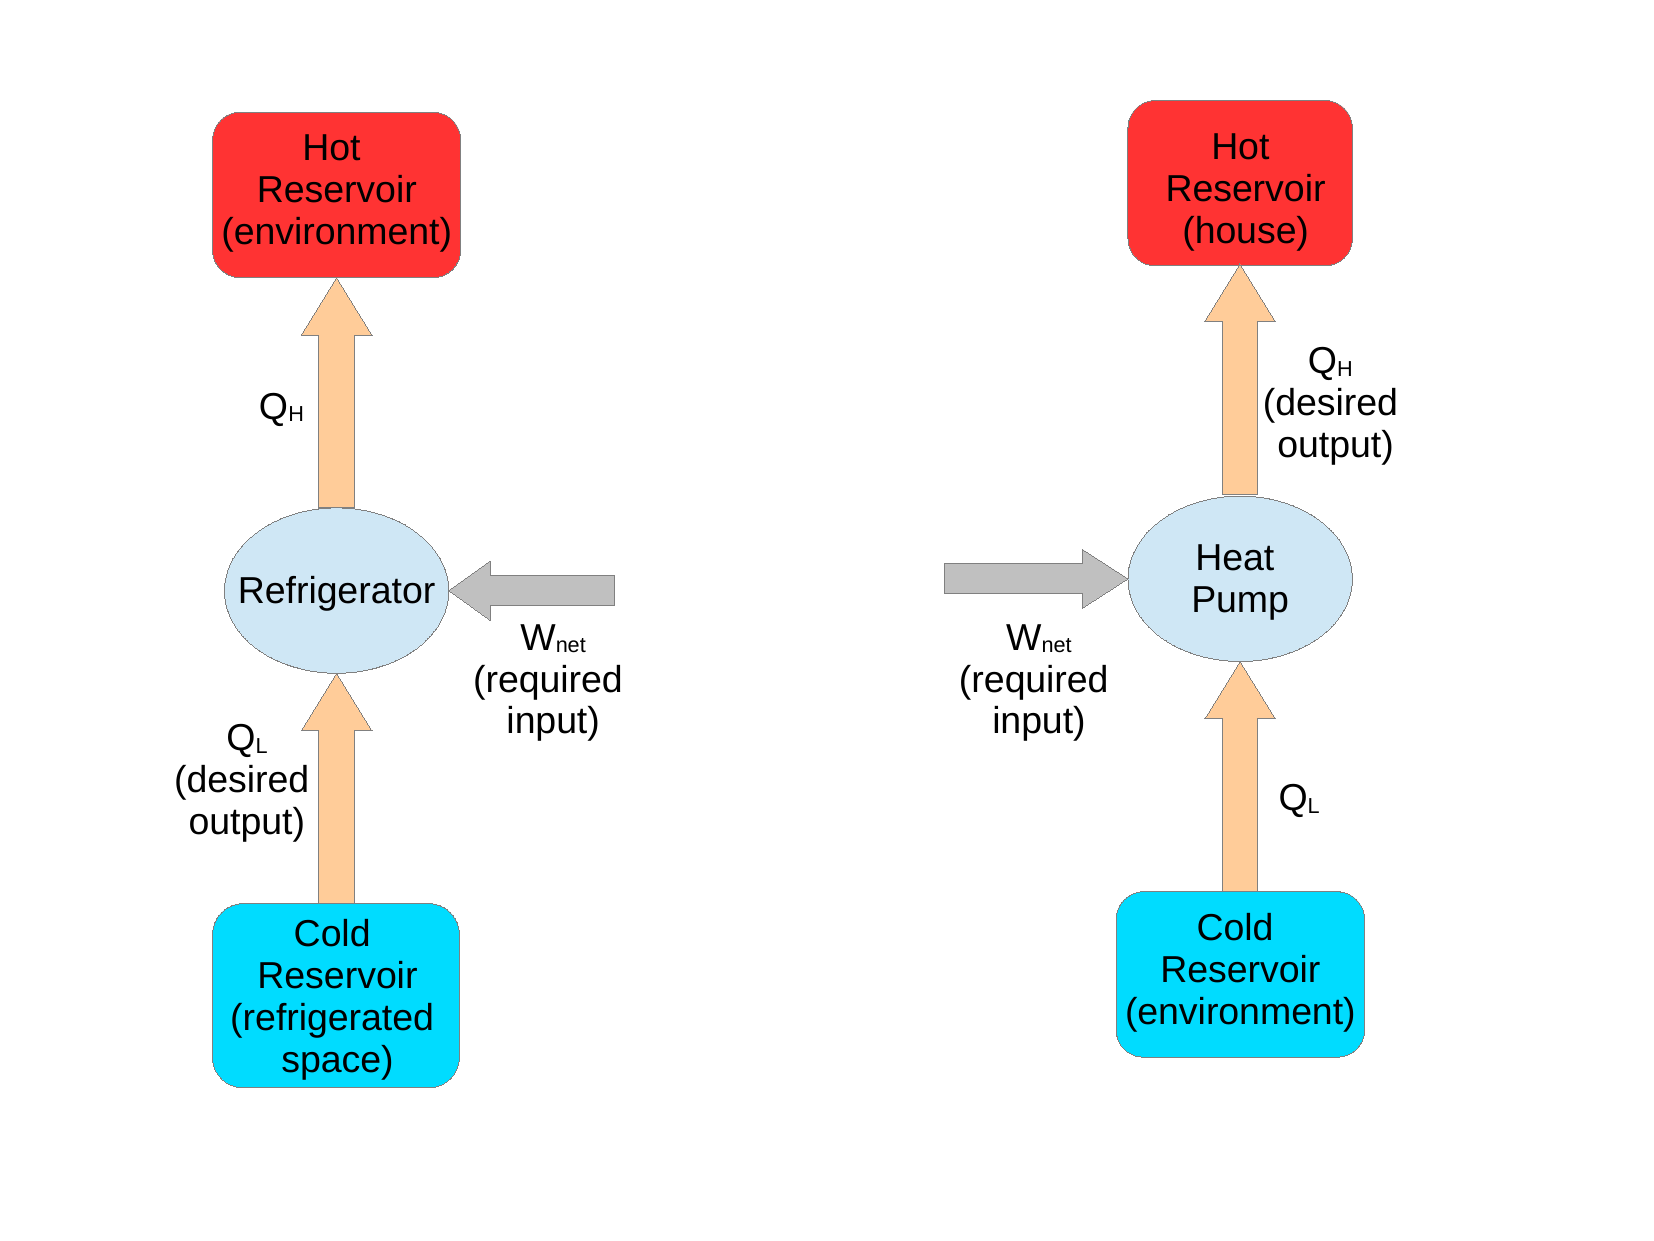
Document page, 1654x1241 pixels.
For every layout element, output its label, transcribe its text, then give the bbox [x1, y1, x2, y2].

text_box Cold Reservoir (refrigerated space) [215, 904, 460, 1088]
text_box [1125, 661, 1356, 899]
text_box QL (desired output) [159, 709, 335, 863]
text_box Wnet (required input) [458, 608, 649, 762]
text_box Wnet (required input) [944, 608, 1134, 762]
text_box Hot Reservoir (environment) [206, 119, 468, 260]
text_box [1127, 100, 1353, 495]
text_box [222, 112, 452, 119]
text_box Heat Pump [1127, 496, 1353, 662]
text_box QH [244, 377, 319, 449]
text_box [944, 549, 1129, 608]
text_box Refrigerator [224, 508, 449, 674]
text_box Cold Reservoir (environment) [1110, 899, 1371, 1041]
text_box QH (desired output) [1248, 332, 1424, 486]
text_box QL [1263, 769, 1335, 839]
text_box [1118, 1041, 1363, 1058]
text_box [238, 673, 434, 904]
text_box [448, 561, 615, 608]
text_box [214, 260, 459, 508]
text_box Hot Reservoir (house) [1150, 118, 1341, 259]
